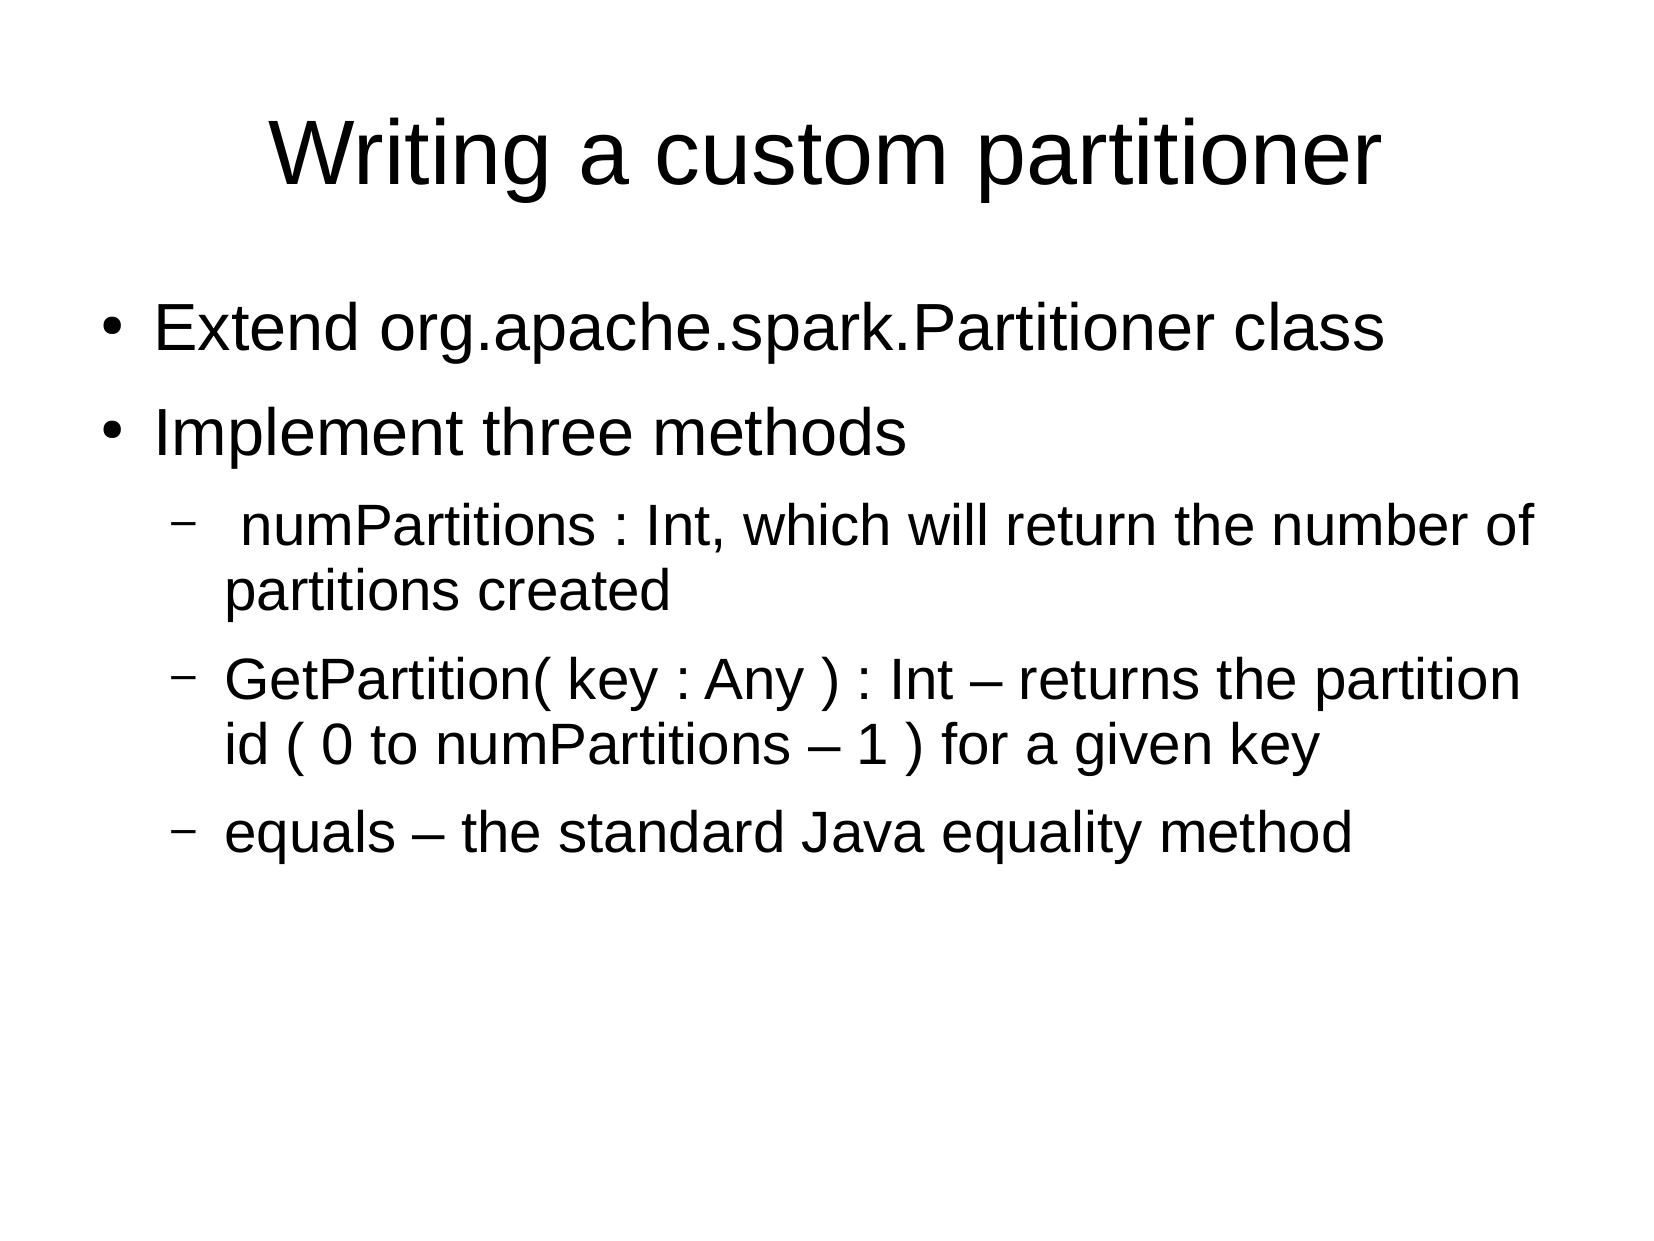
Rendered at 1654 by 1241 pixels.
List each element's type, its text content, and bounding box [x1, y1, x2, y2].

title Writing a custom partitioner [82, 49, 1571, 257]
list Extend org.apache.spark.Partitioner class Implement three methods numPartitions : Int, which will return the number of partitions created GetPartition( key : Any ) : Int – returns the partition id ( 0 to numPartitions – 1 ) for a given key equals – the standard Java equality method [82, 290, 1571, 1010]
